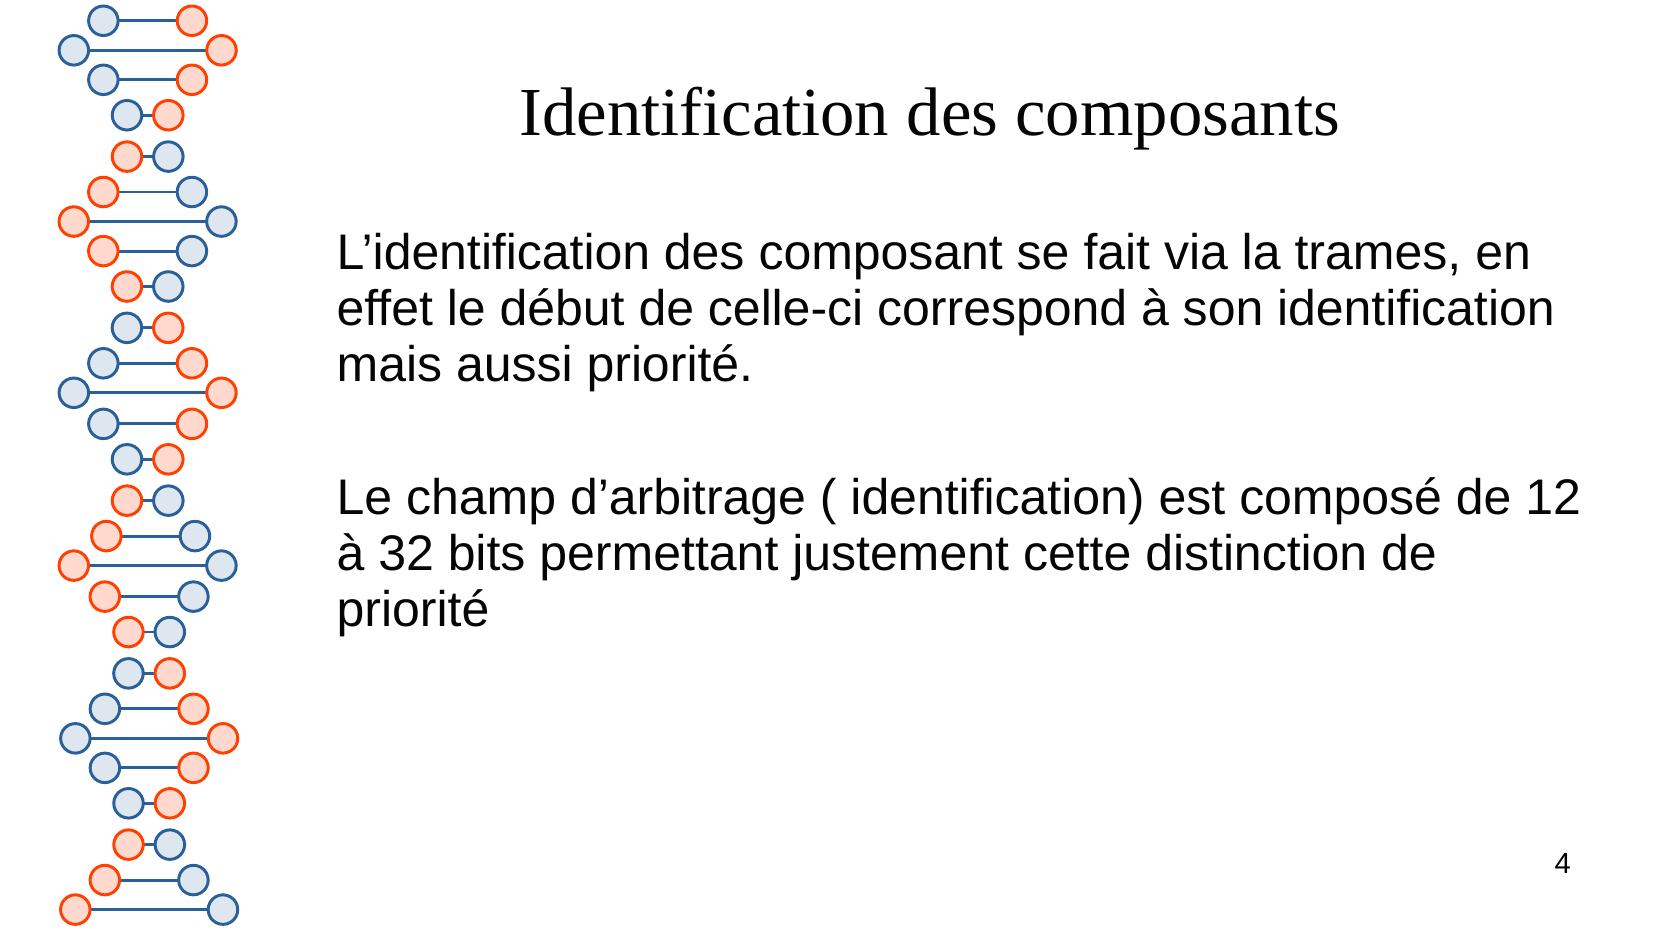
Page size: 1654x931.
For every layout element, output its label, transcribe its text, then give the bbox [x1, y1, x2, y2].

title Identification des composants [265, 35, 1595, 189]
list L’identification des composant se fait via la trames, en effet le début de celle-ci correspond à son identification mais aussi priorité. Le champ d’arbitrage ( identification) est composé de 12 à 32 bits permettant justement cette distinction de priorité [265, 224, 1595, 764]
